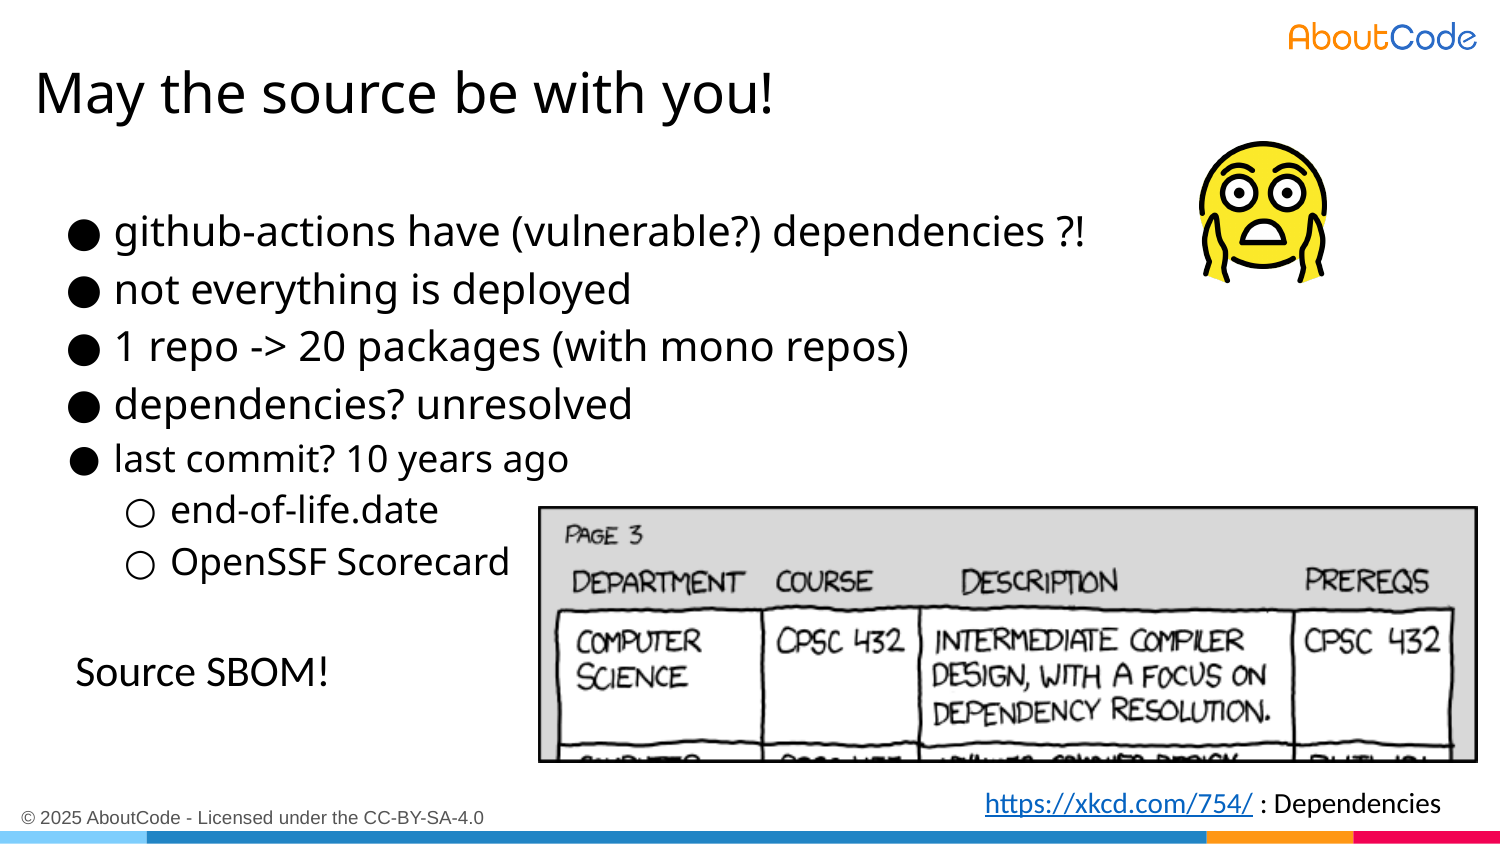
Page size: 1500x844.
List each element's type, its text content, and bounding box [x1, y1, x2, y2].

picture [1289, 22, 1477, 50]
list github-actions have (vulnerable?) dependencies ?! not everything is deployed 1 repo -> 20 packages (with mono repos) dependencies? unresolved last commit? 10 years ago end-of-life.date OpenSSF Scorecard [46, 186, 1159, 744]
text_box https://xkcd.com/754/ : Dependencies [969, 769, 1461, 821]
title May the source be with you! [23, 51, 1355, 136]
picture [538, 506, 1478, 763]
picture [1167, 109, 1359, 301]
text_box Source SBOM! [60, 627, 446, 756]
